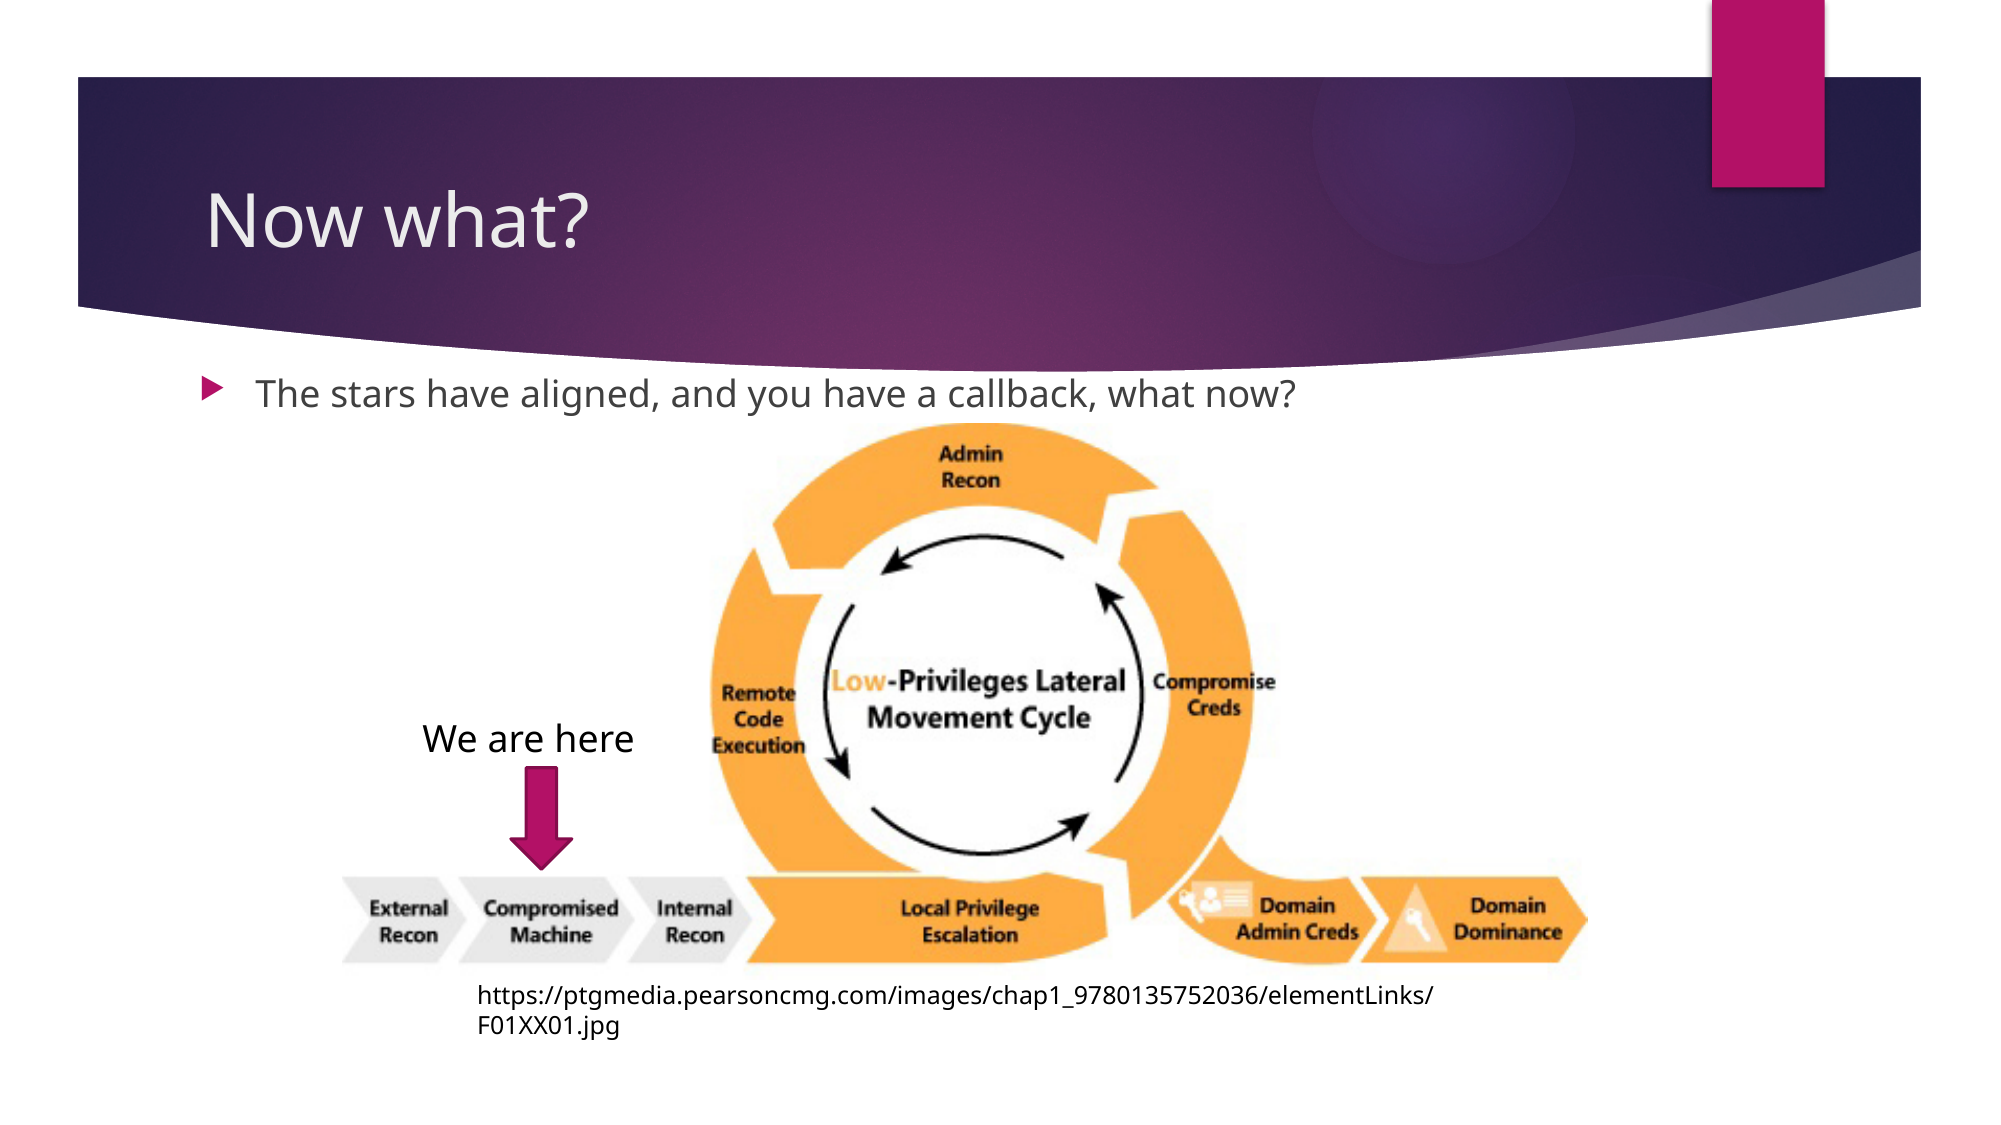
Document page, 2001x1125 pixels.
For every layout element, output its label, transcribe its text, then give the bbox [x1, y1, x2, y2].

picture [79, 78, 1920, 362]
title Now what? [189, 159, 1627, 276]
picture [342, 924, 1588, 981]
list The stars have aligned, and you have a callback, what now? [184, 362, 1632, 924]
text_box https://ptgmedia.pearsoncmg.com/images/chap1_9780135752036/elementLinks/F01XX01.jpg [462, 972, 1468, 1048]
title Now what? [1467, 300, 1788, 358]
